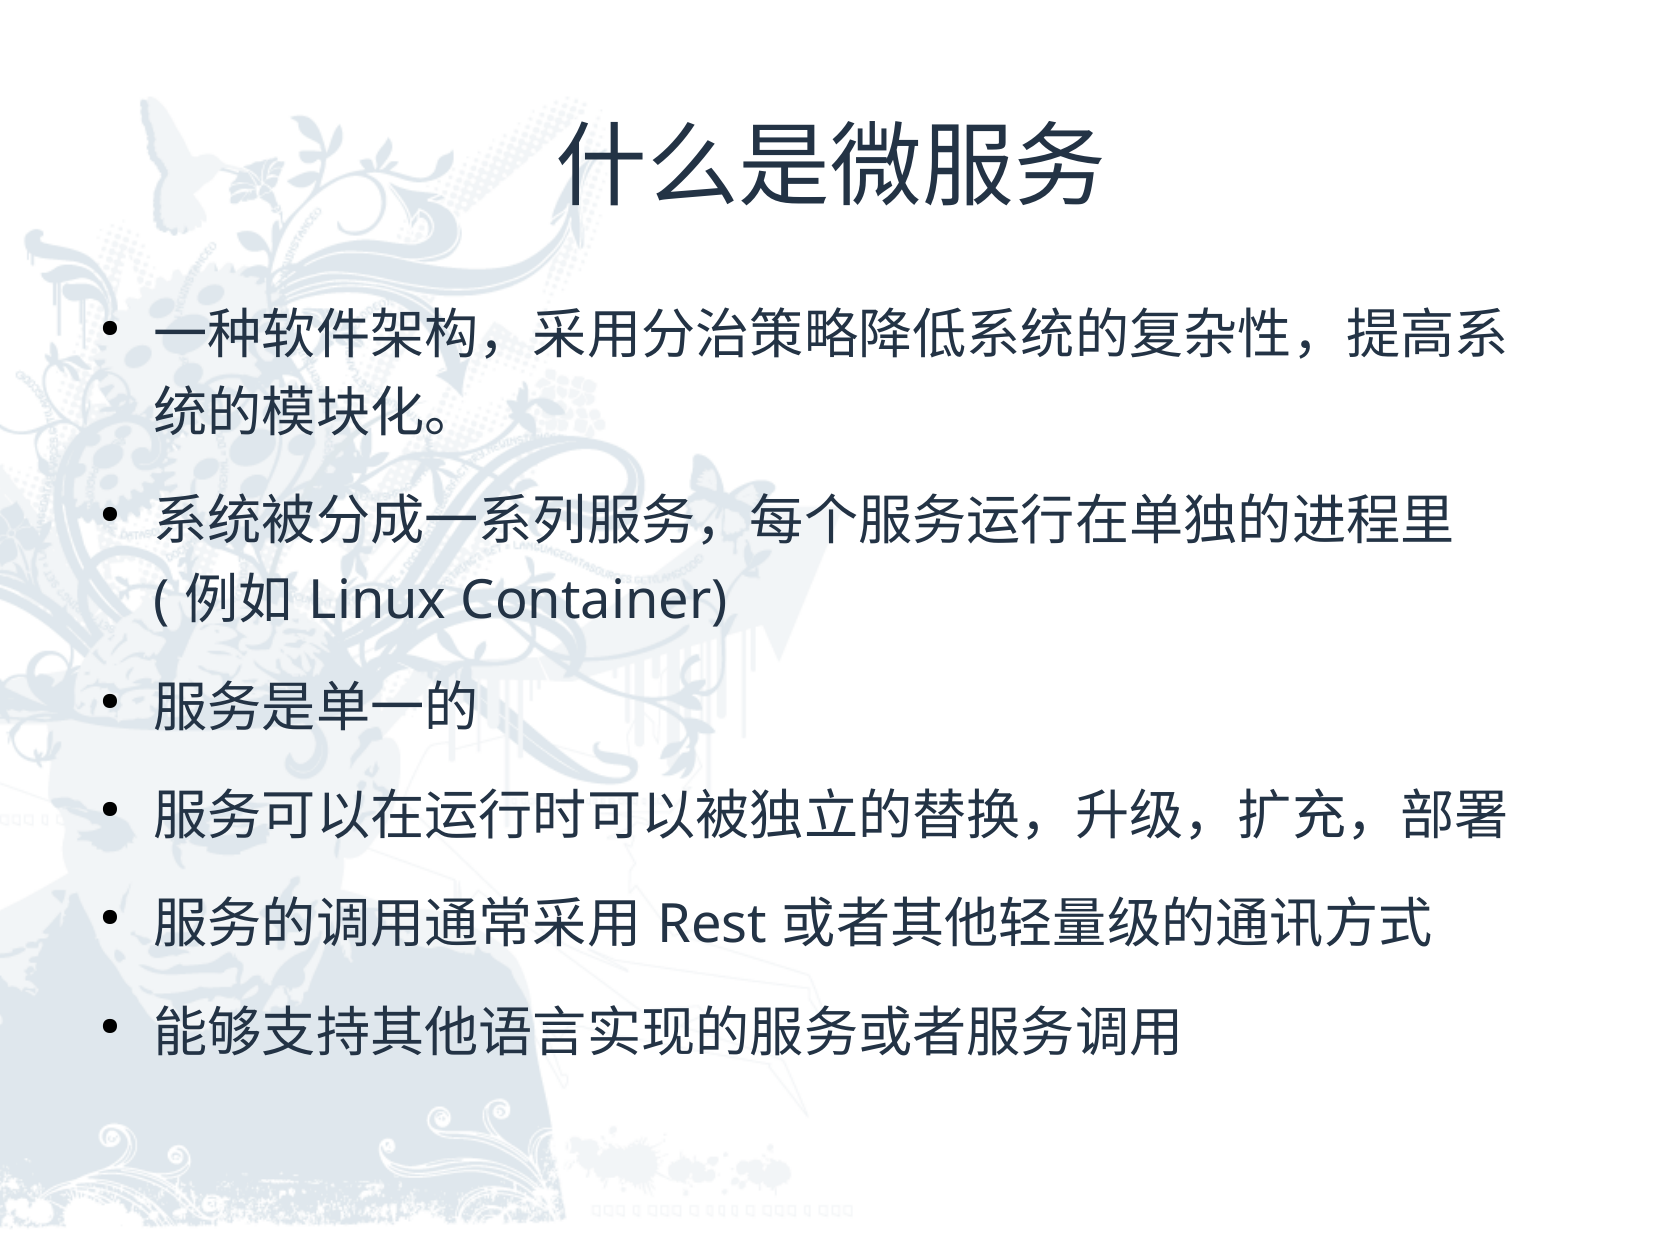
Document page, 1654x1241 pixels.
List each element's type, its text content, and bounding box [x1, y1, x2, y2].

picture [0, 0, 1654, 1241]
list 一种软件架构，采用分治策略降低系统的复杂性，提高系统的模块化。 系统被分成一系列服务，每个服务运行在单独的进程里(例如Linux Container) 服务是单一的 服务可以在运行时可以被独立的替换，升级，扩充，部署 服务的调用通常采用Rest或者其他轻量级的通讯方式 能够支持其他语言实现的服务或者服务调用 [82, 290, 1538, 1109]
title 什么是微服务 [86, 55, 1576, 263]
